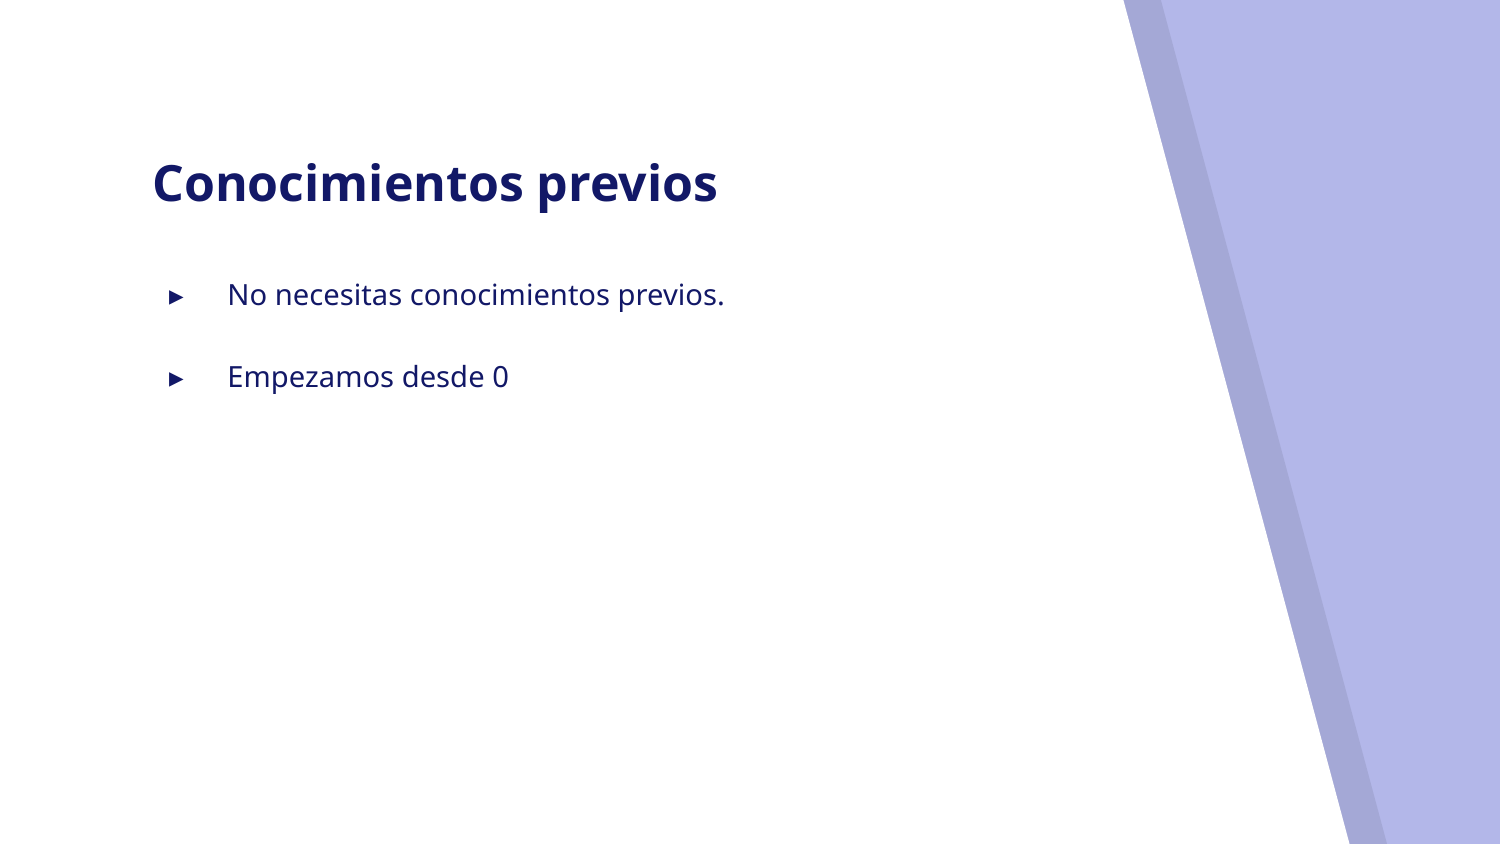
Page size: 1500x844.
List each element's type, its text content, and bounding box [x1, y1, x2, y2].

title Conocimientos previos [137, 146, 1011, 226]
list No necesitas conocimientos previos. Empezamos desde 0 [137, 226, 1484, 597]
